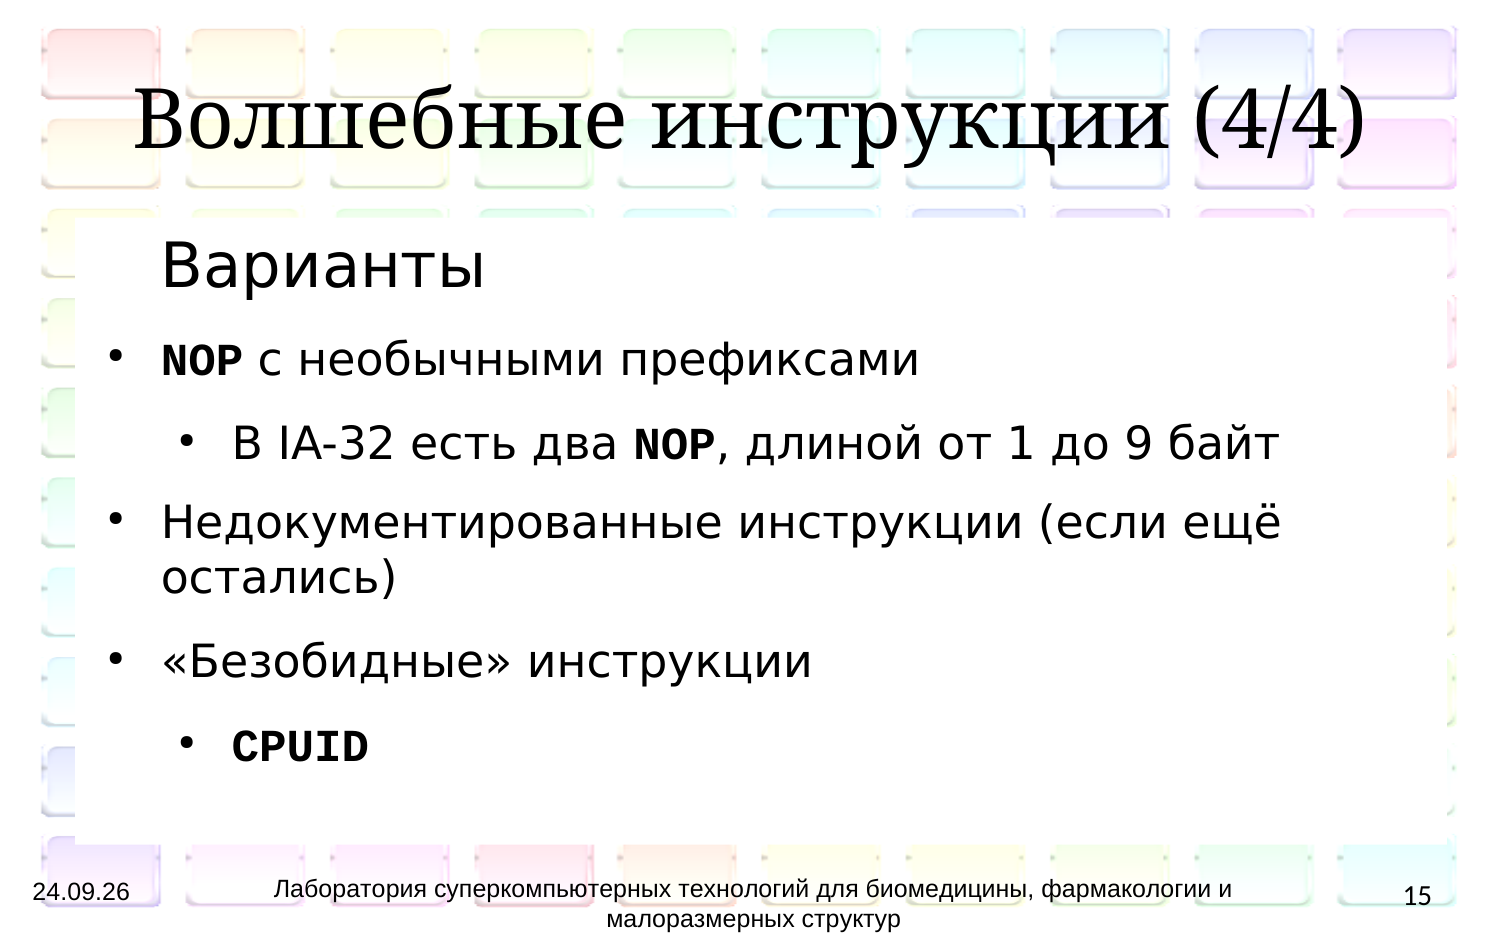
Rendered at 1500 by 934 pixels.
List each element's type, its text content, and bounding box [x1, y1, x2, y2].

text_box 11.03.12 [17, 868, 184, 918]
text_box <номер> [1387, 868, 1473, 918]
list Варианты NOP с необычными префиксами В IA-32 есть два NOP, длиной от 1 до 9 байт Недокументированные инструкции (если ещё остались) «Безобидные» инструкции CPUID [75, 217, 1447, 845]
title Волшебные инструкции (4/4) [75, 37, 1426, 193]
picture [0, 0, 1500, 934]
text_box Лаборатория суперкомпьютерных технологий для биомедицины, фармакологии и малоразмерных структур [171, 864, 1338, 915]
